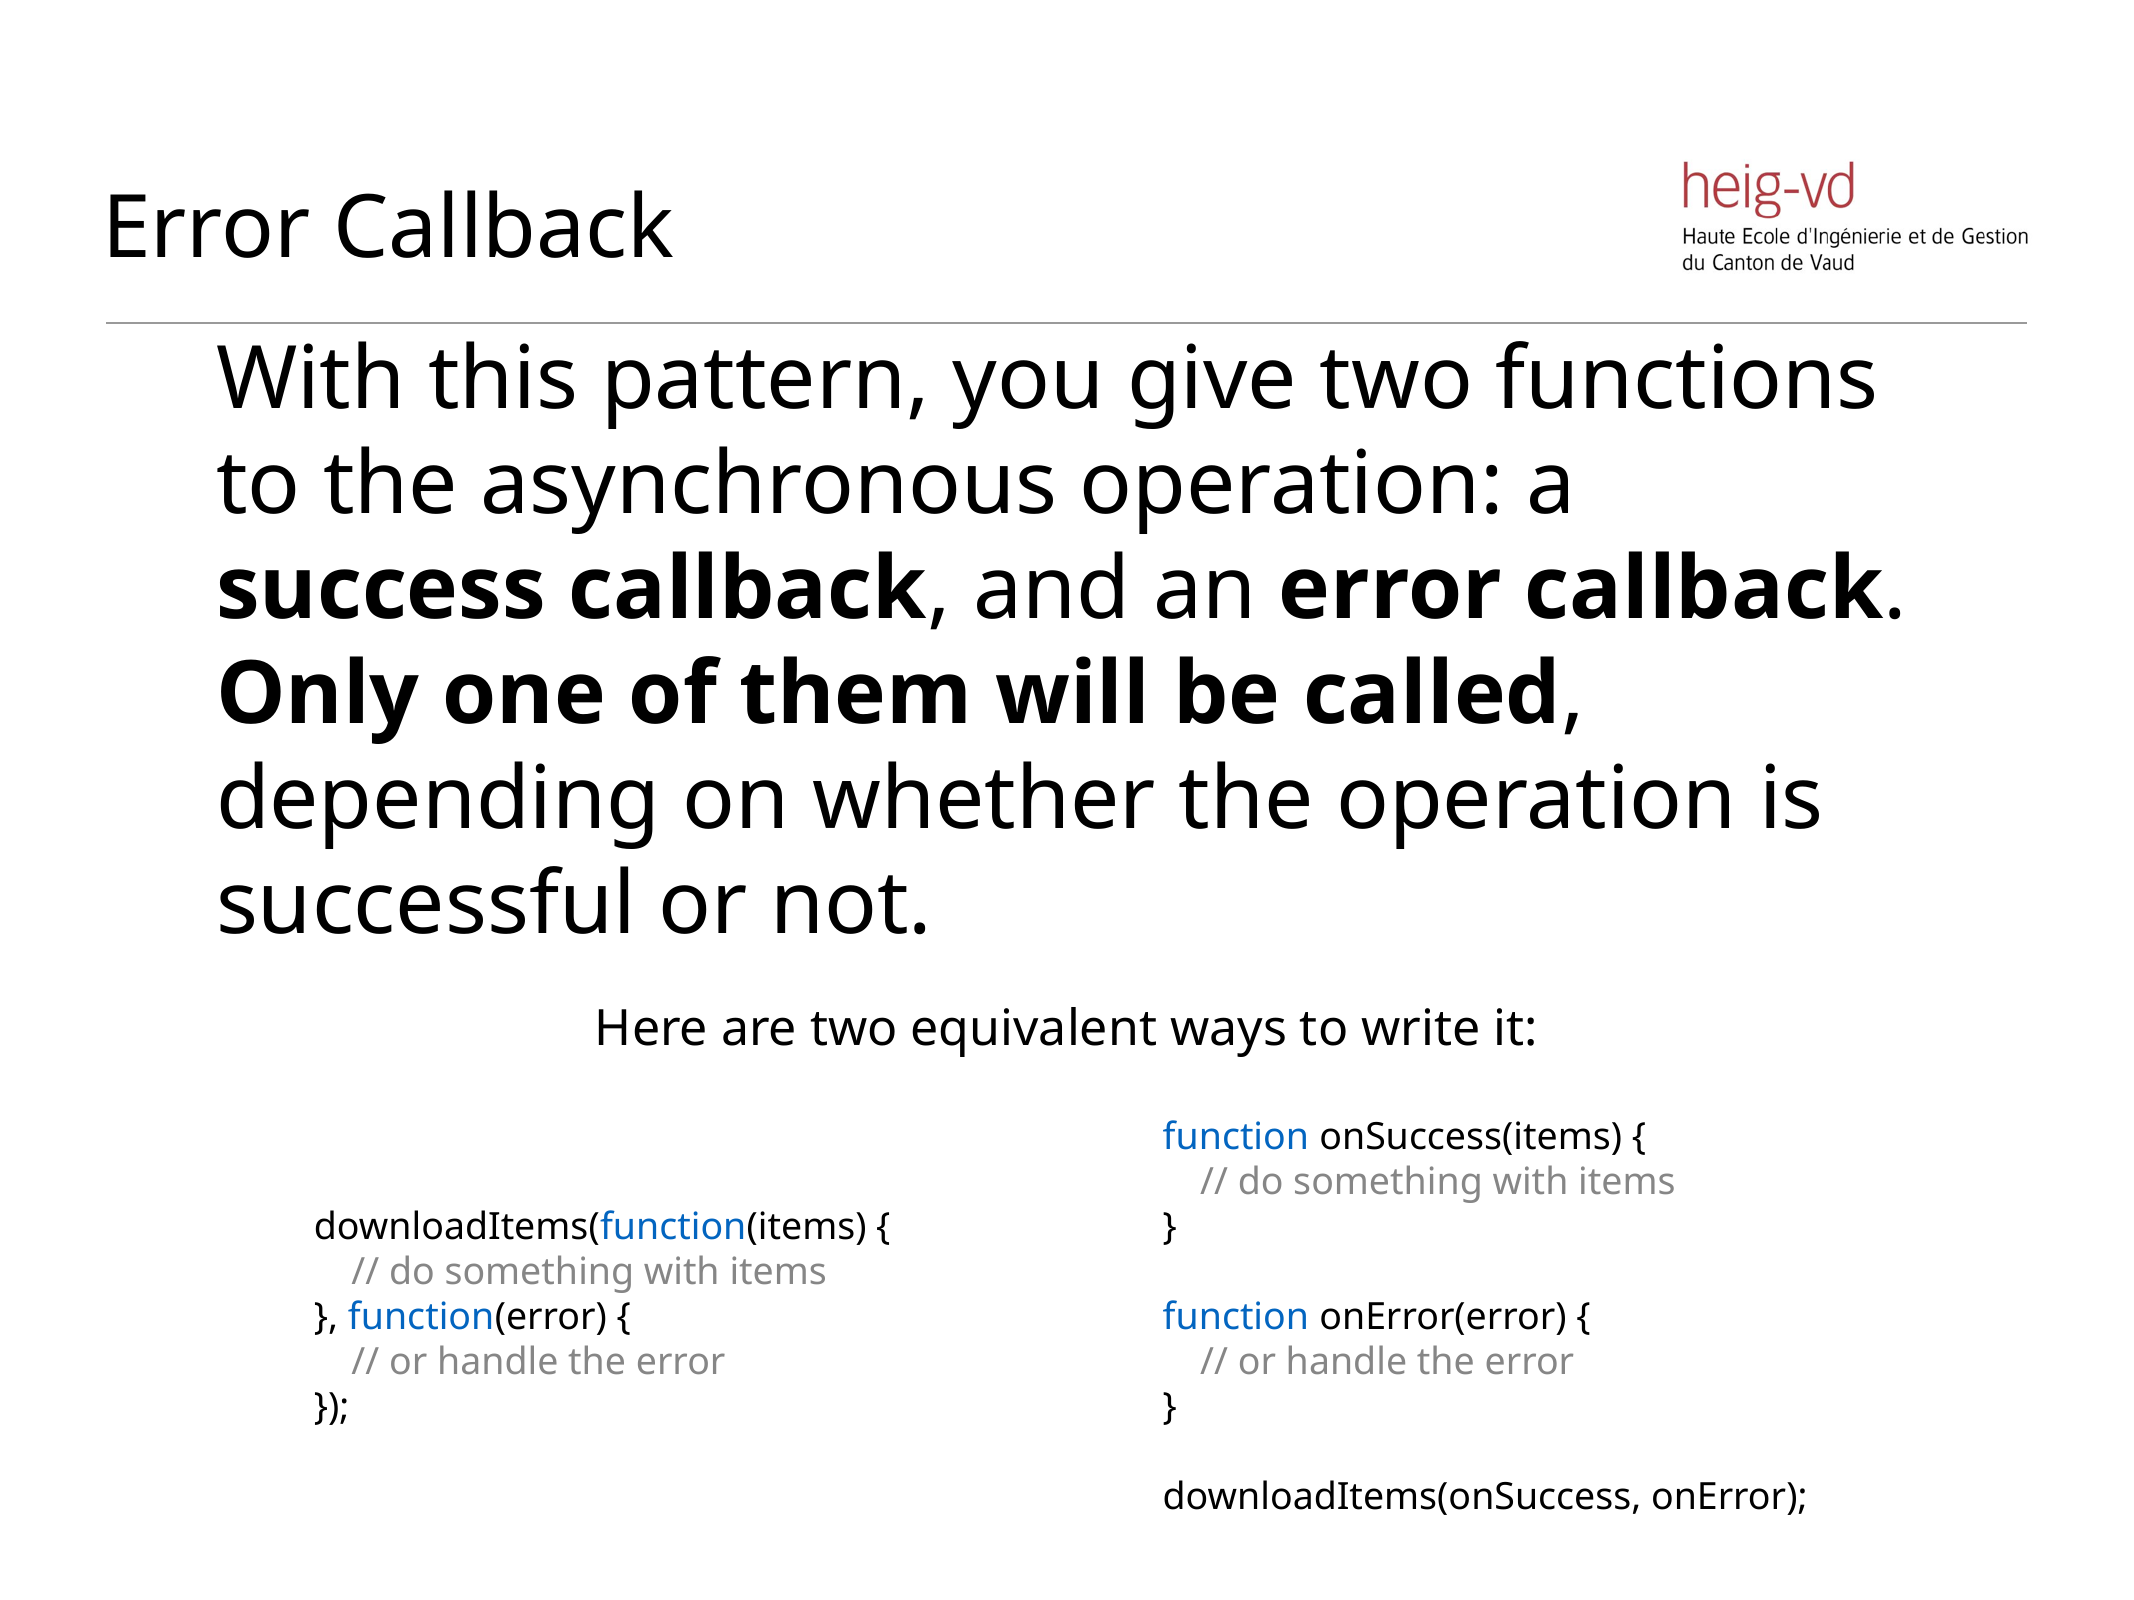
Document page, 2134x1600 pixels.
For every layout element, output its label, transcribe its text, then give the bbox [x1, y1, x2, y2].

text_box function onSuccess(items) { // do something with items } function onError(error) { // or handle the error } downloadItems(onSuccess, onError); [1154, 1103, 1817, 1525]
title Error Callback [93, 54, 2040, 284]
text_box downloadItems(function(items) { // do something with items }, function(error) { // or handle the error }); [305, 1193, 900, 1435]
text_box With this pattern, you give two functions to the asynchronous operation: a success callback, and an error callback. Only one of them will be called, depending on whether the operation is successful or not. [207, 312, 1926, 959]
text_box Here are two equivalent ways to write it: [586, 987, 1547, 1064]
